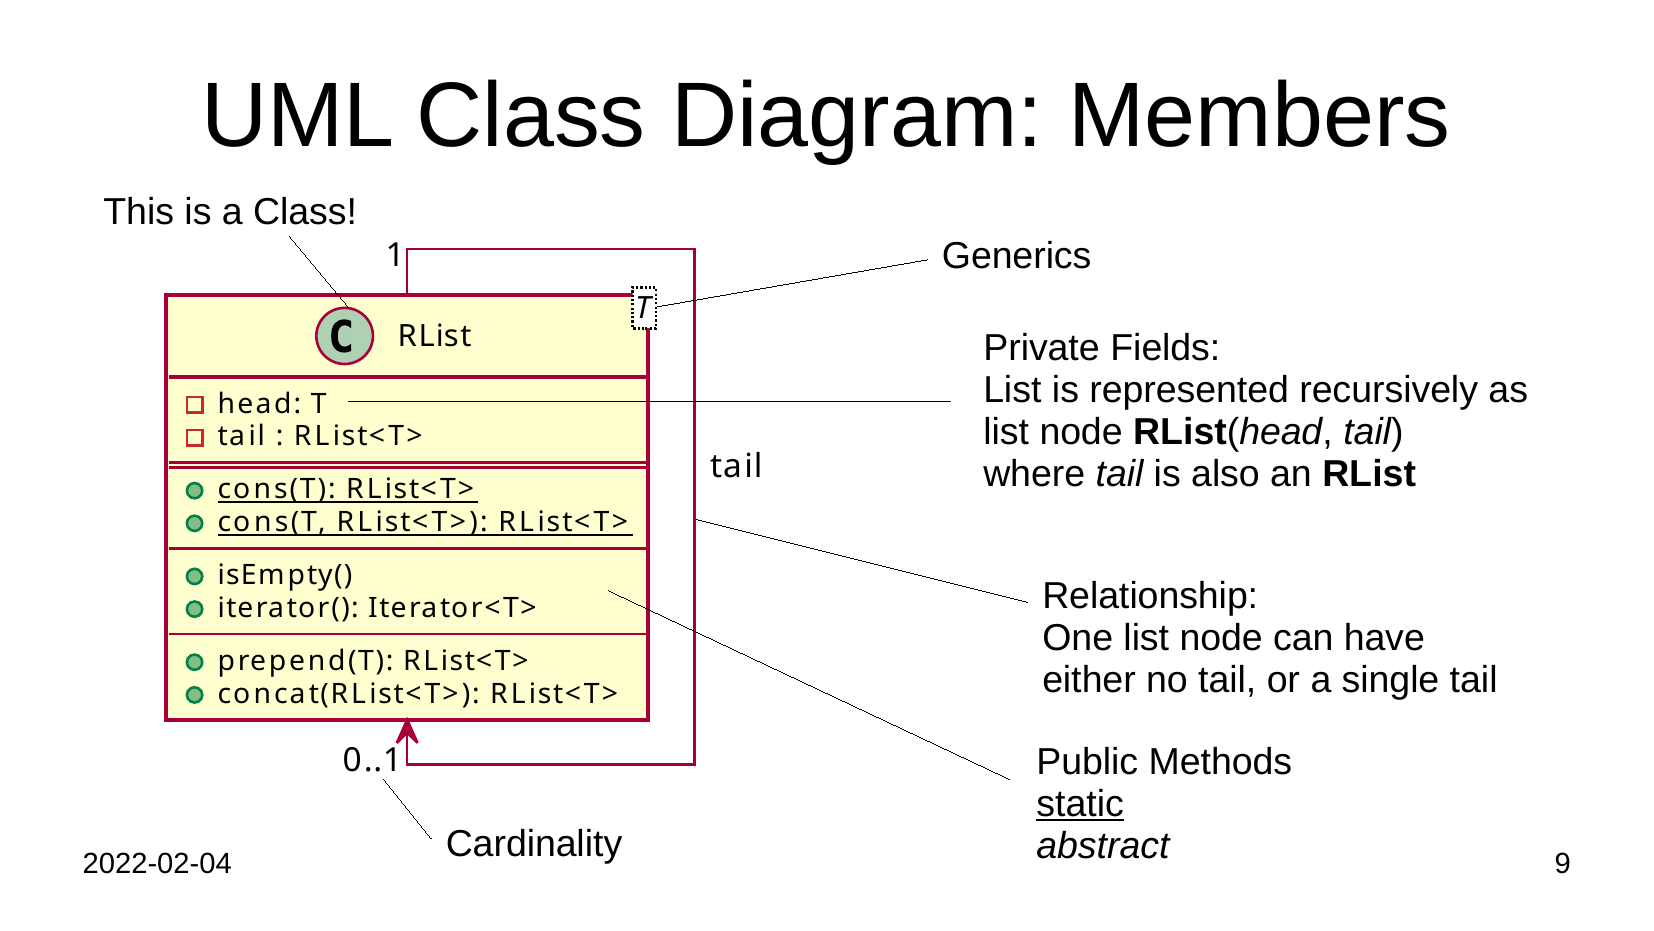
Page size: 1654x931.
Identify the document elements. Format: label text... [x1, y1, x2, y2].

text_box Public Methods static abstract [1021, 733, 1317, 875]
text_box This is a Class! [88, 183, 384, 240]
picture [147, 215, 798, 792]
title UML Class Diagram: Members [82, 37, 1571, 193]
text_box Relationship: One list node can have either no tail, or a single tail [1027, 566, 1518, 708]
text_box Cardinality [431, 814, 762, 872]
text_box Private Fields: List is represented recursively as list node RList(head, tail) where tail is also an RList [968, 318, 1560, 502]
text_box Generics [927, 226, 1117, 284]
